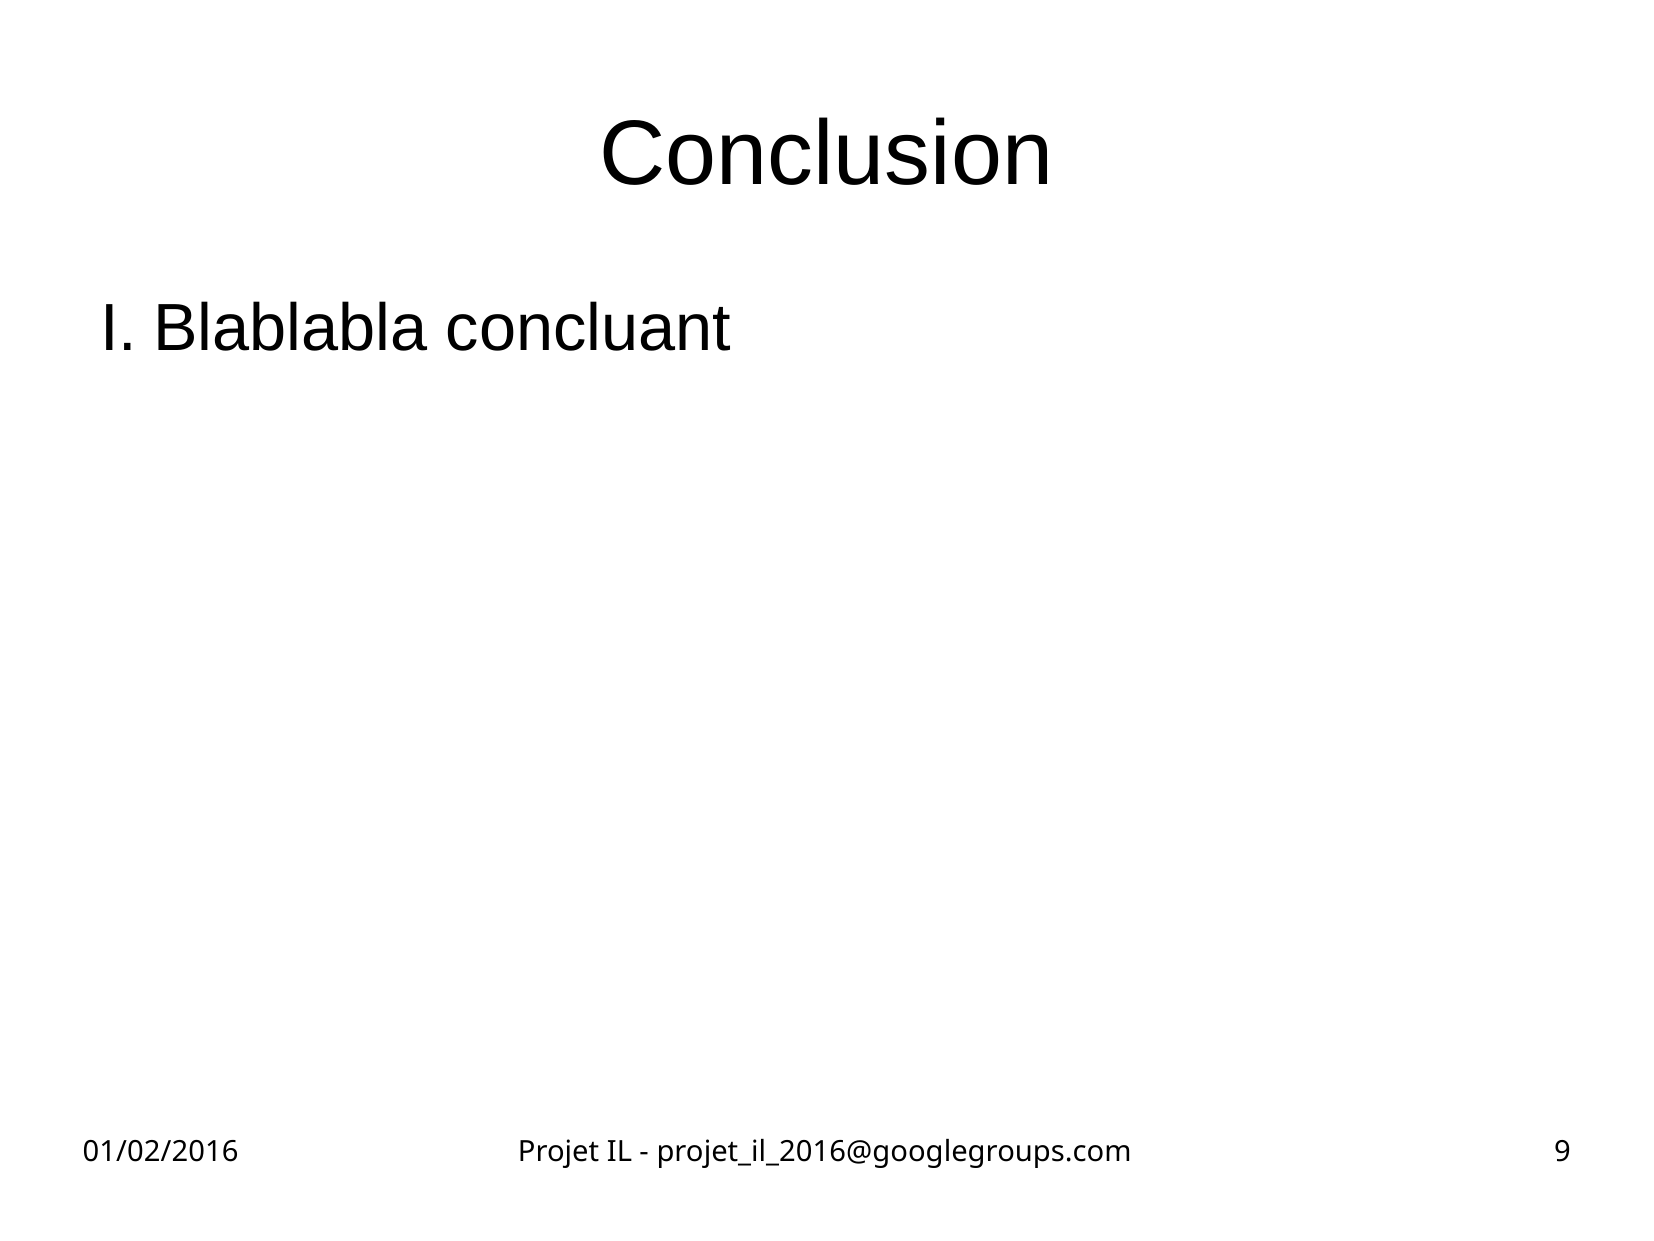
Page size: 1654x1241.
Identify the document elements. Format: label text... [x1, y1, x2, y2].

title Conclusion [82, 49, 1571, 257]
list Blablabla concluant [82, 290, 1571, 1010]
